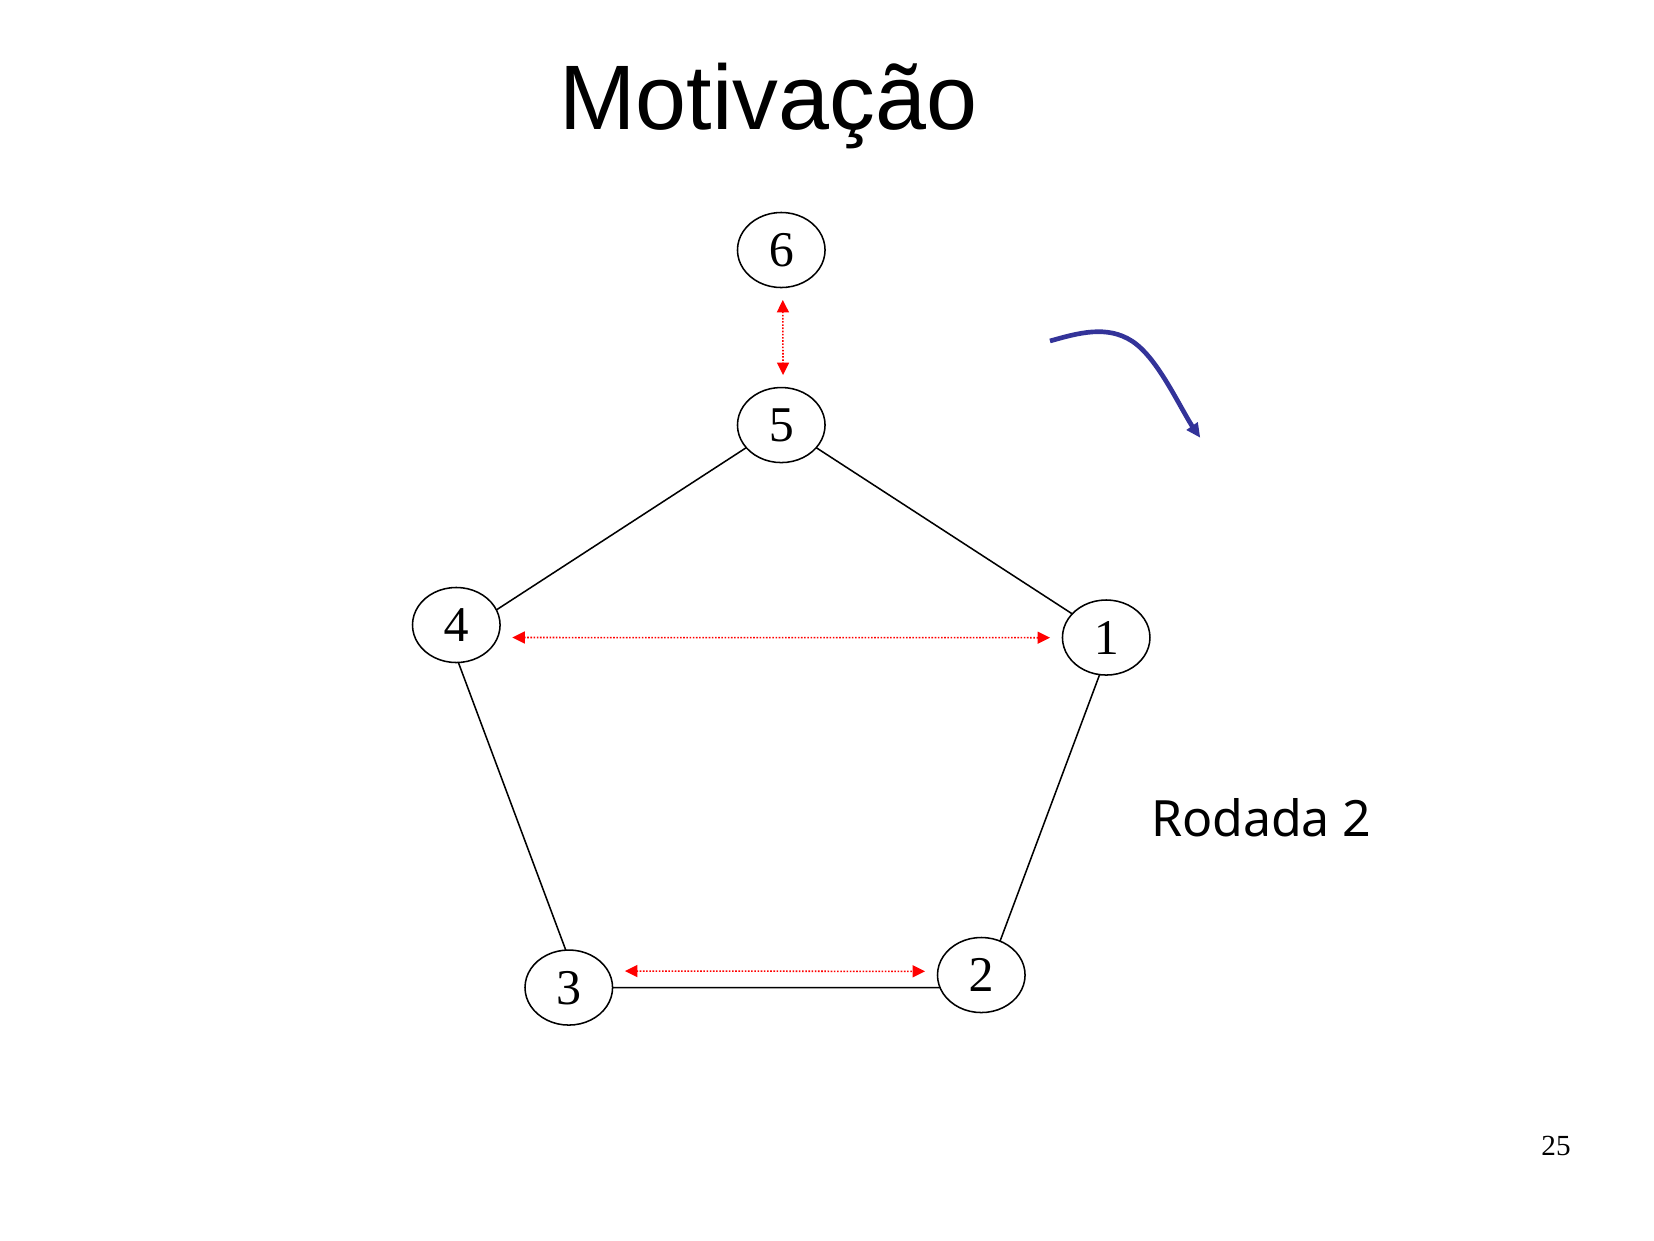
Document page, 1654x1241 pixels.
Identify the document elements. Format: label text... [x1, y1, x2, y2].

text_box 6 [737, 212, 826, 288]
text_box 5 [737, 387, 826, 463]
title Motivação [237, 38, 1300, 157]
text_box Rodada 2 [1136, 774, 1387, 859]
text_box 2 [937, 937, 1026, 1013]
text_box 3 [525, 950, 613, 1026]
text_box 4 [412, 587, 501, 663]
text_box 1 [1062, 600, 1150, 676]
